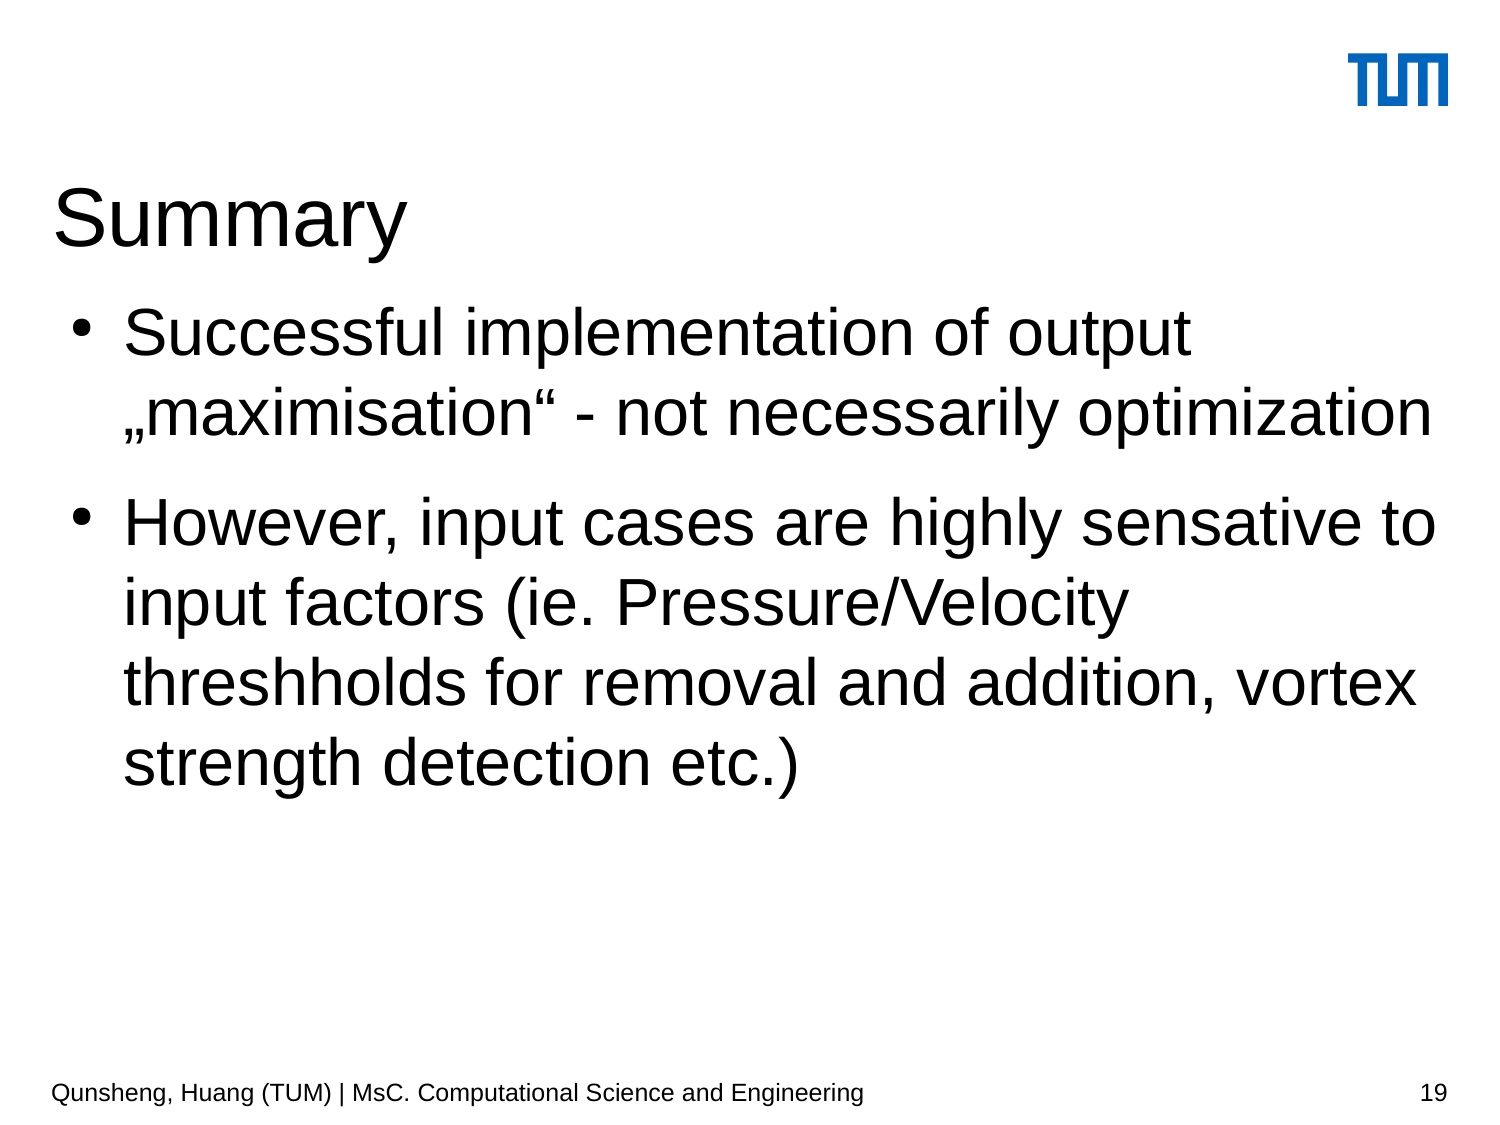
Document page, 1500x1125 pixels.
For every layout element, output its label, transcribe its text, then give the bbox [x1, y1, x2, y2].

title Summary [52, 163, 1449, 231]
list Successful implementation of output „maximisation“ - not necessarily optimization However, input cases are highly sensative to input factors (ie. Pressure/Velocity threshholds for removal and addition, vortex strength detection etc.) [52, 289, 1449, 1060]
slide_number <number> [1111, 1061, 1448, 1122]
